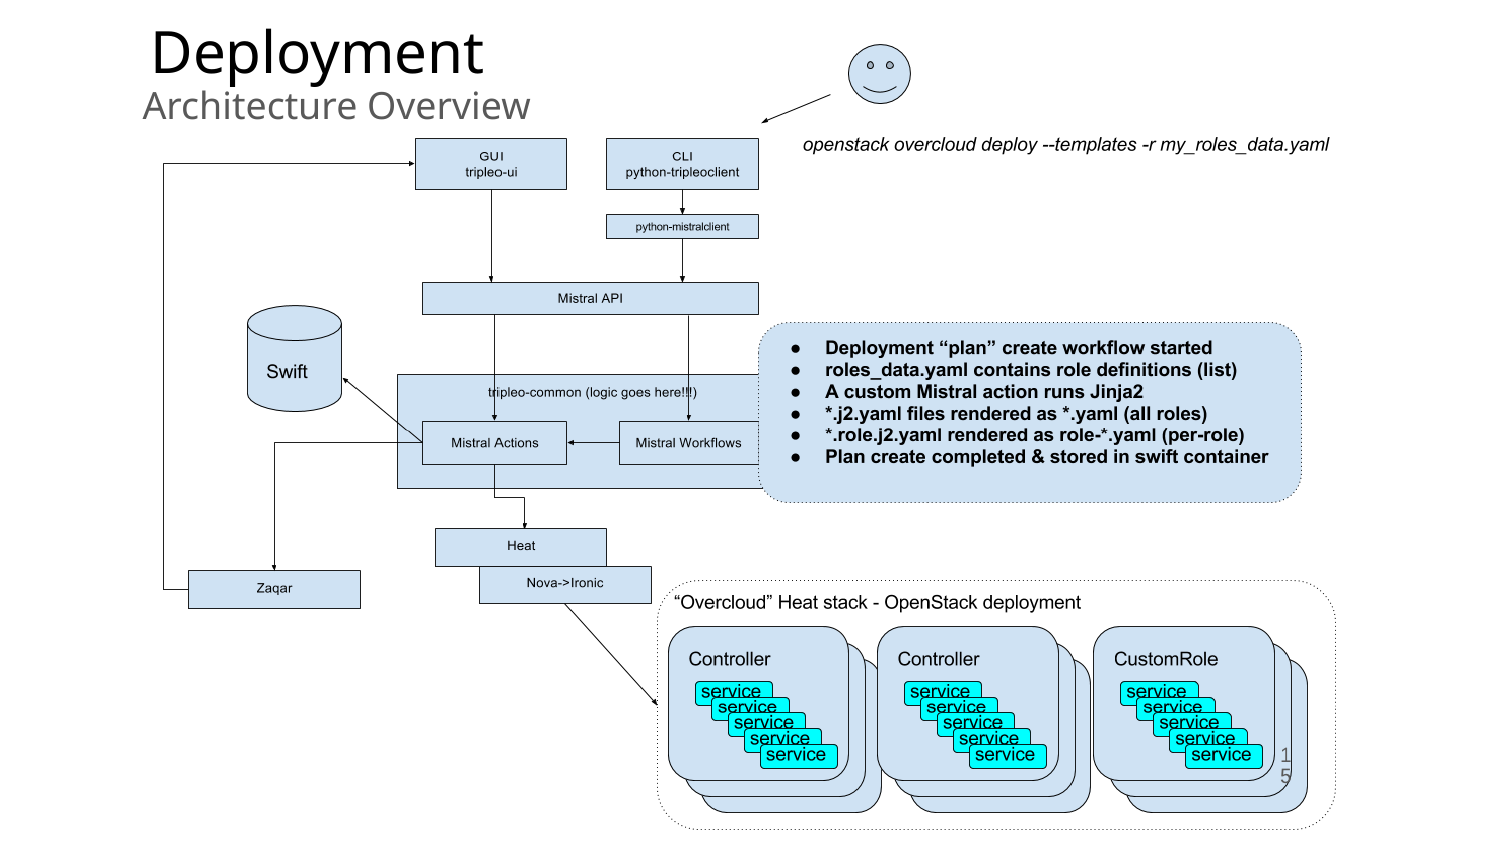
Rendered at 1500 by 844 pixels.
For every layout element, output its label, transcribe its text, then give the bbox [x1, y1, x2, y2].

slide_number <number> [1274, 739, 1295, 761]
title Deployment [135, 0, 1365, 175]
subtitle Architecture Overview [127, 66, 1357, 175]
picture [142, 175, 1358, 844]
